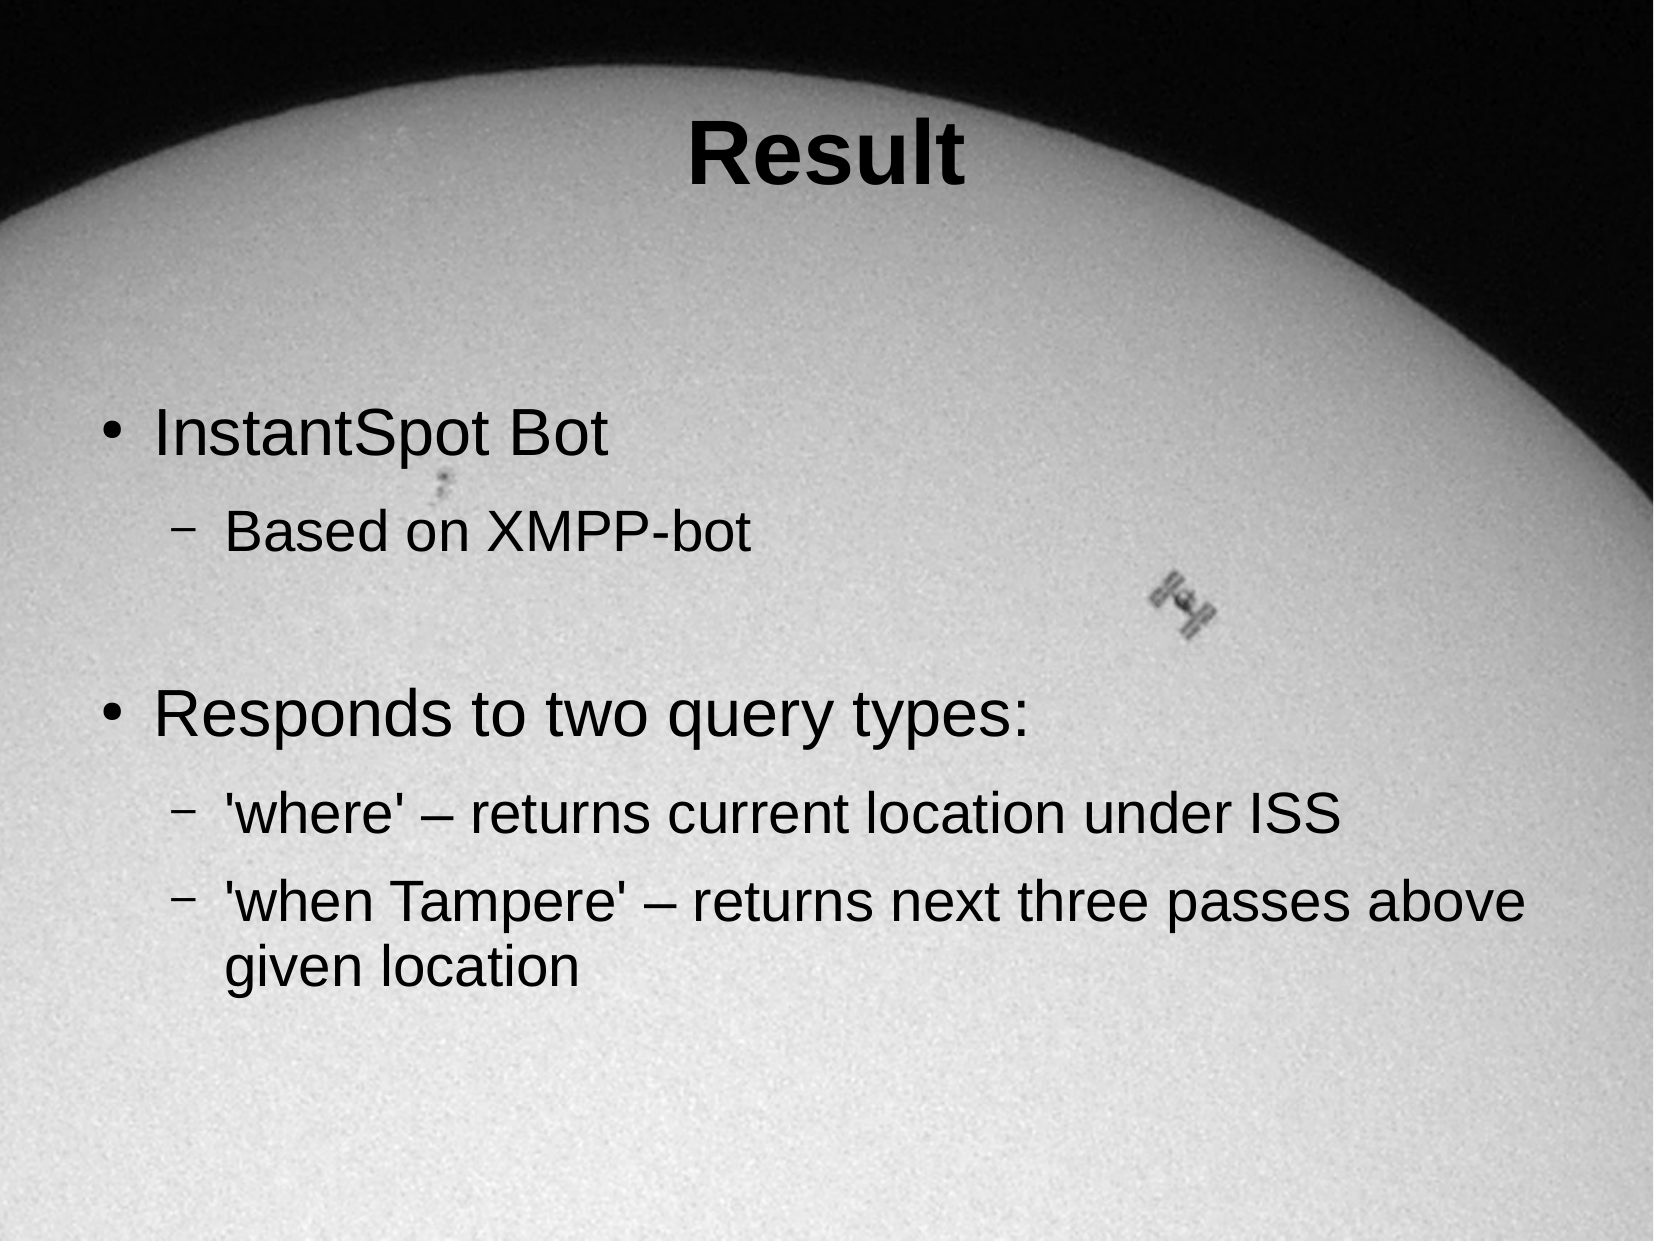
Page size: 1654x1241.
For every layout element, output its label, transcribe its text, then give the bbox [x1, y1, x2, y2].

list InstantSpot Bot Based on XMPP-bot Responds to two query types: 'where' – returns current location under ISS 'when Tampere' – returns next three passes above given location [82, 290, 1538, 1010]
picture [0, 0, 1654, 1241]
title Result [82, 49, 1571, 257]
